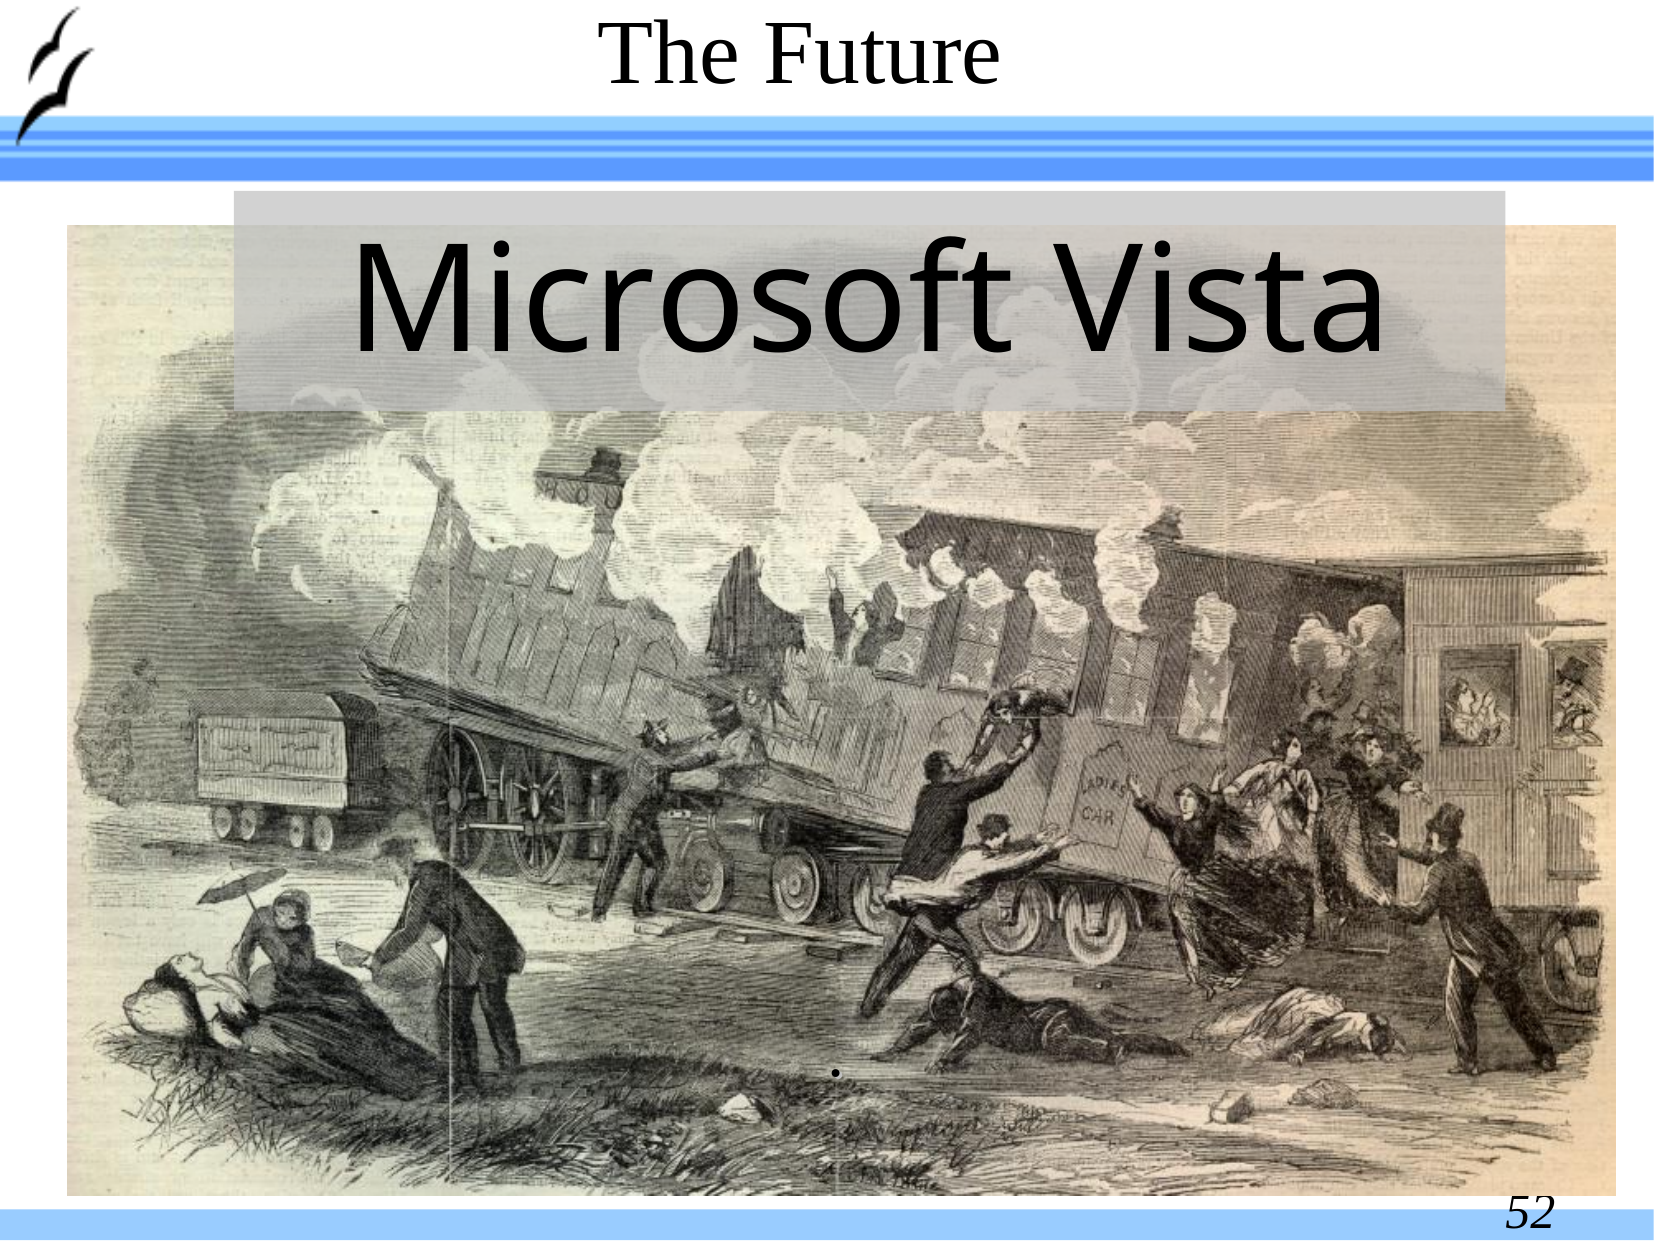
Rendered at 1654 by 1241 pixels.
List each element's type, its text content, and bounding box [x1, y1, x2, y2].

list . [120, 1016, 1533, 1195]
picture [67, 225, 1616, 1196]
title The Future [94, 0, 1507, 117]
text_box Microsoft Vista [233, 190, 1506, 412]
picture [0, 0, 1654, 188]
